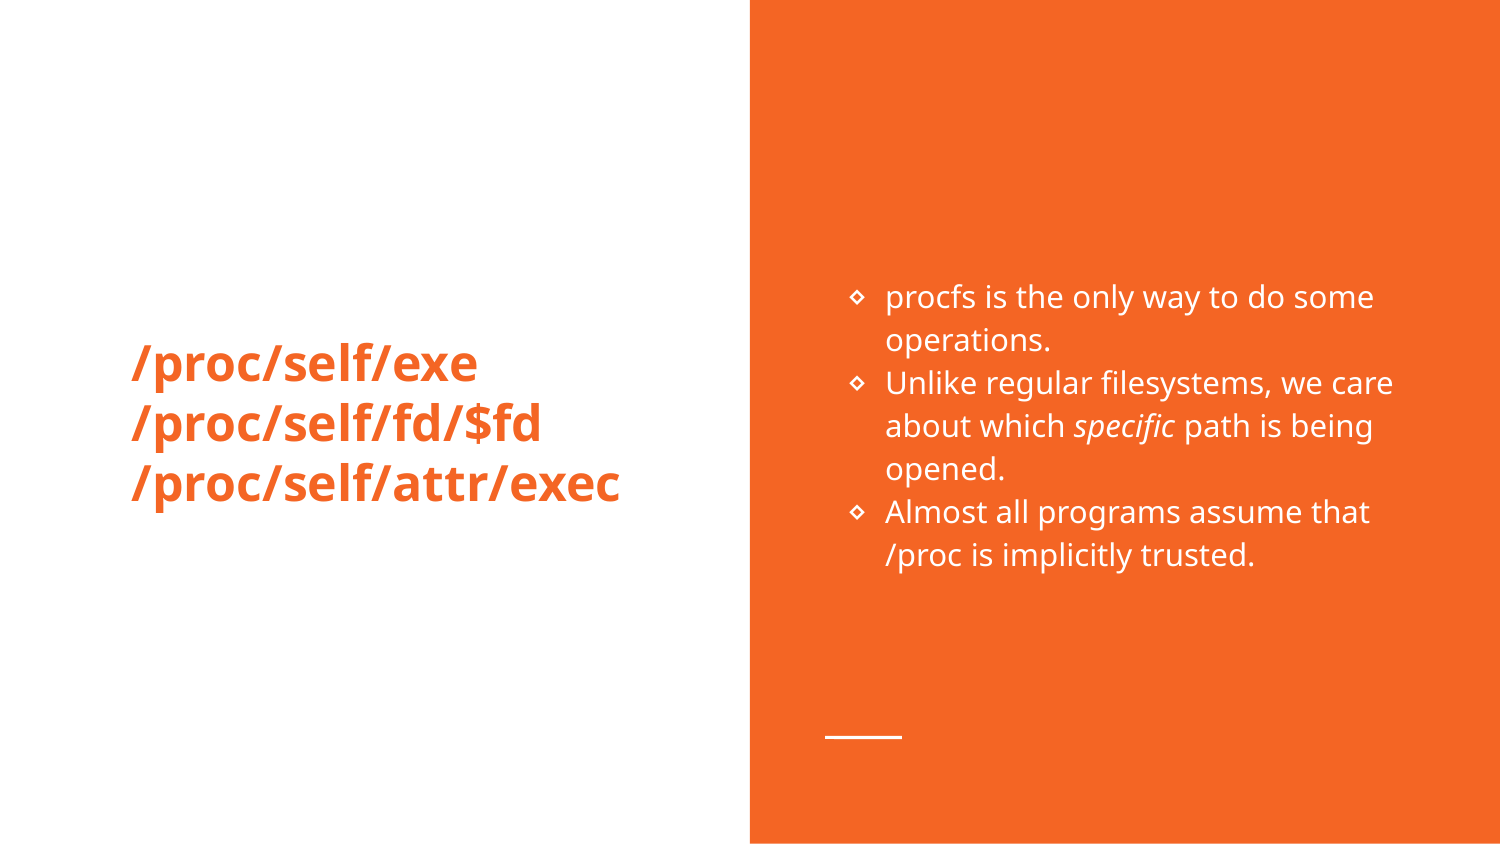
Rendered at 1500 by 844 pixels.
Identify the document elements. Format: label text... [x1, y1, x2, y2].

title /proc/self/exe /proc/self/fd/$fd /proc/self/attr/exec [116, 313, 660, 530]
list procfs is the only way to do some operations. Unlike regular filesystems, we care about which specific path is being opened. Almost all programs assume that /proc is implicitly trusted. [810, 118, 1440, 725]
